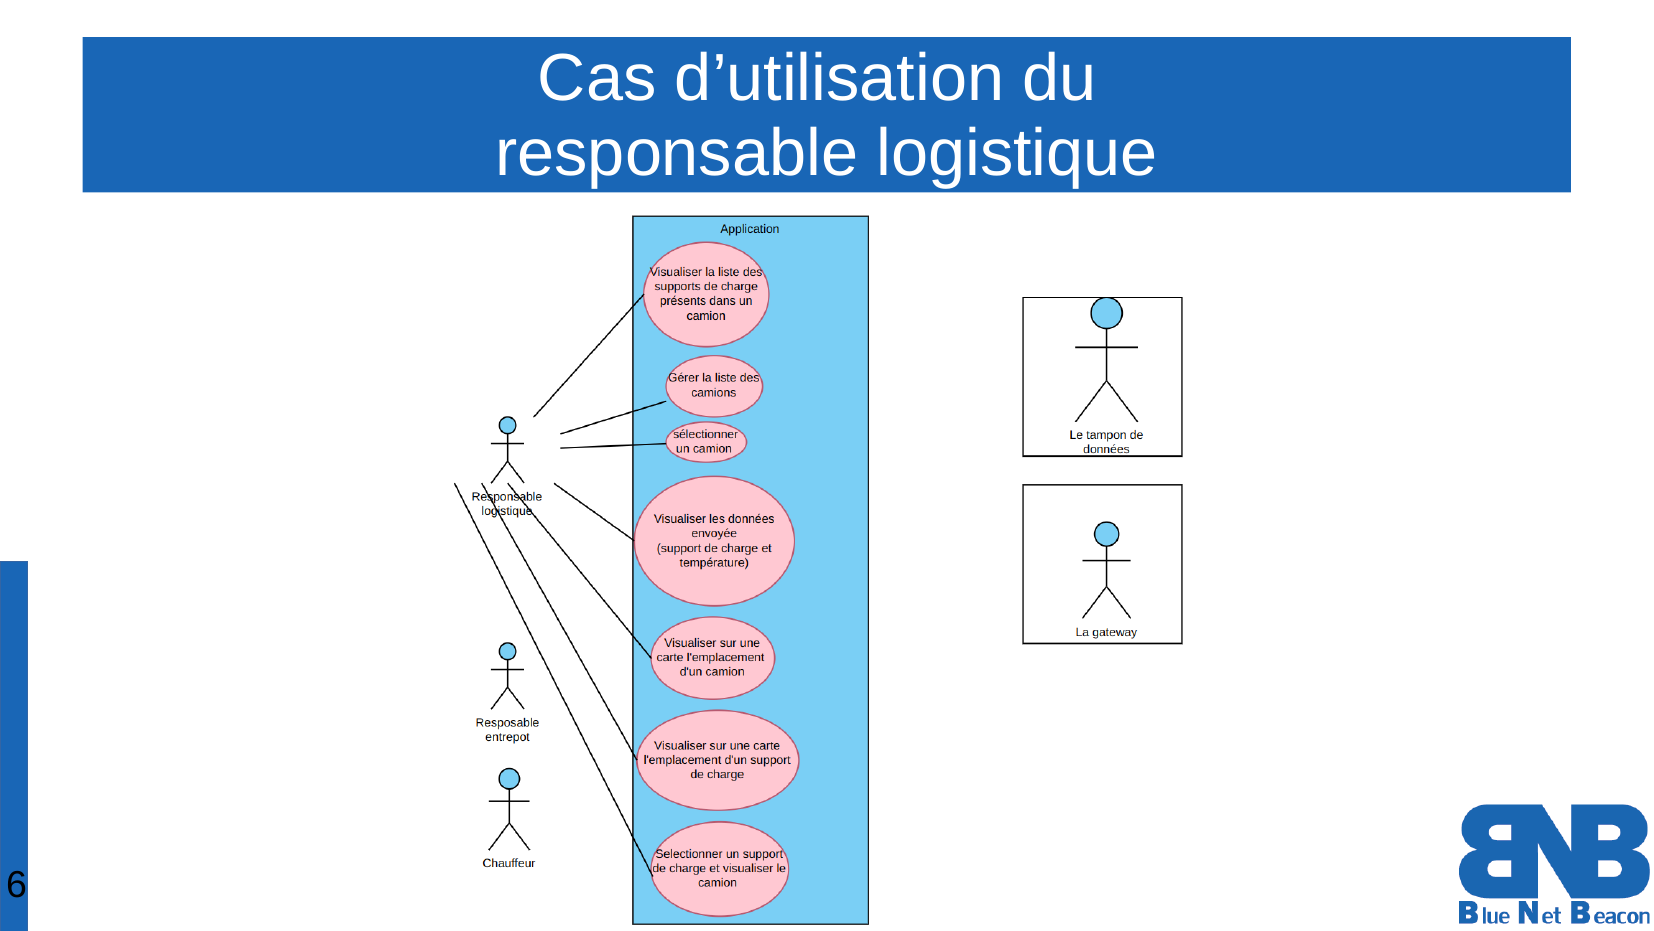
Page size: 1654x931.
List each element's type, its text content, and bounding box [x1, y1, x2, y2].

picture [442, 206, 1187, 930]
text_box <numéro> [0, 856, 621, 927]
title Cas d’utilisation du responsable logistique [82, 37, 1571, 193]
text_box [0, 561, 28, 856]
text_box [0, 927, 28, 931]
picture [1459, 797, 1650, 930]
